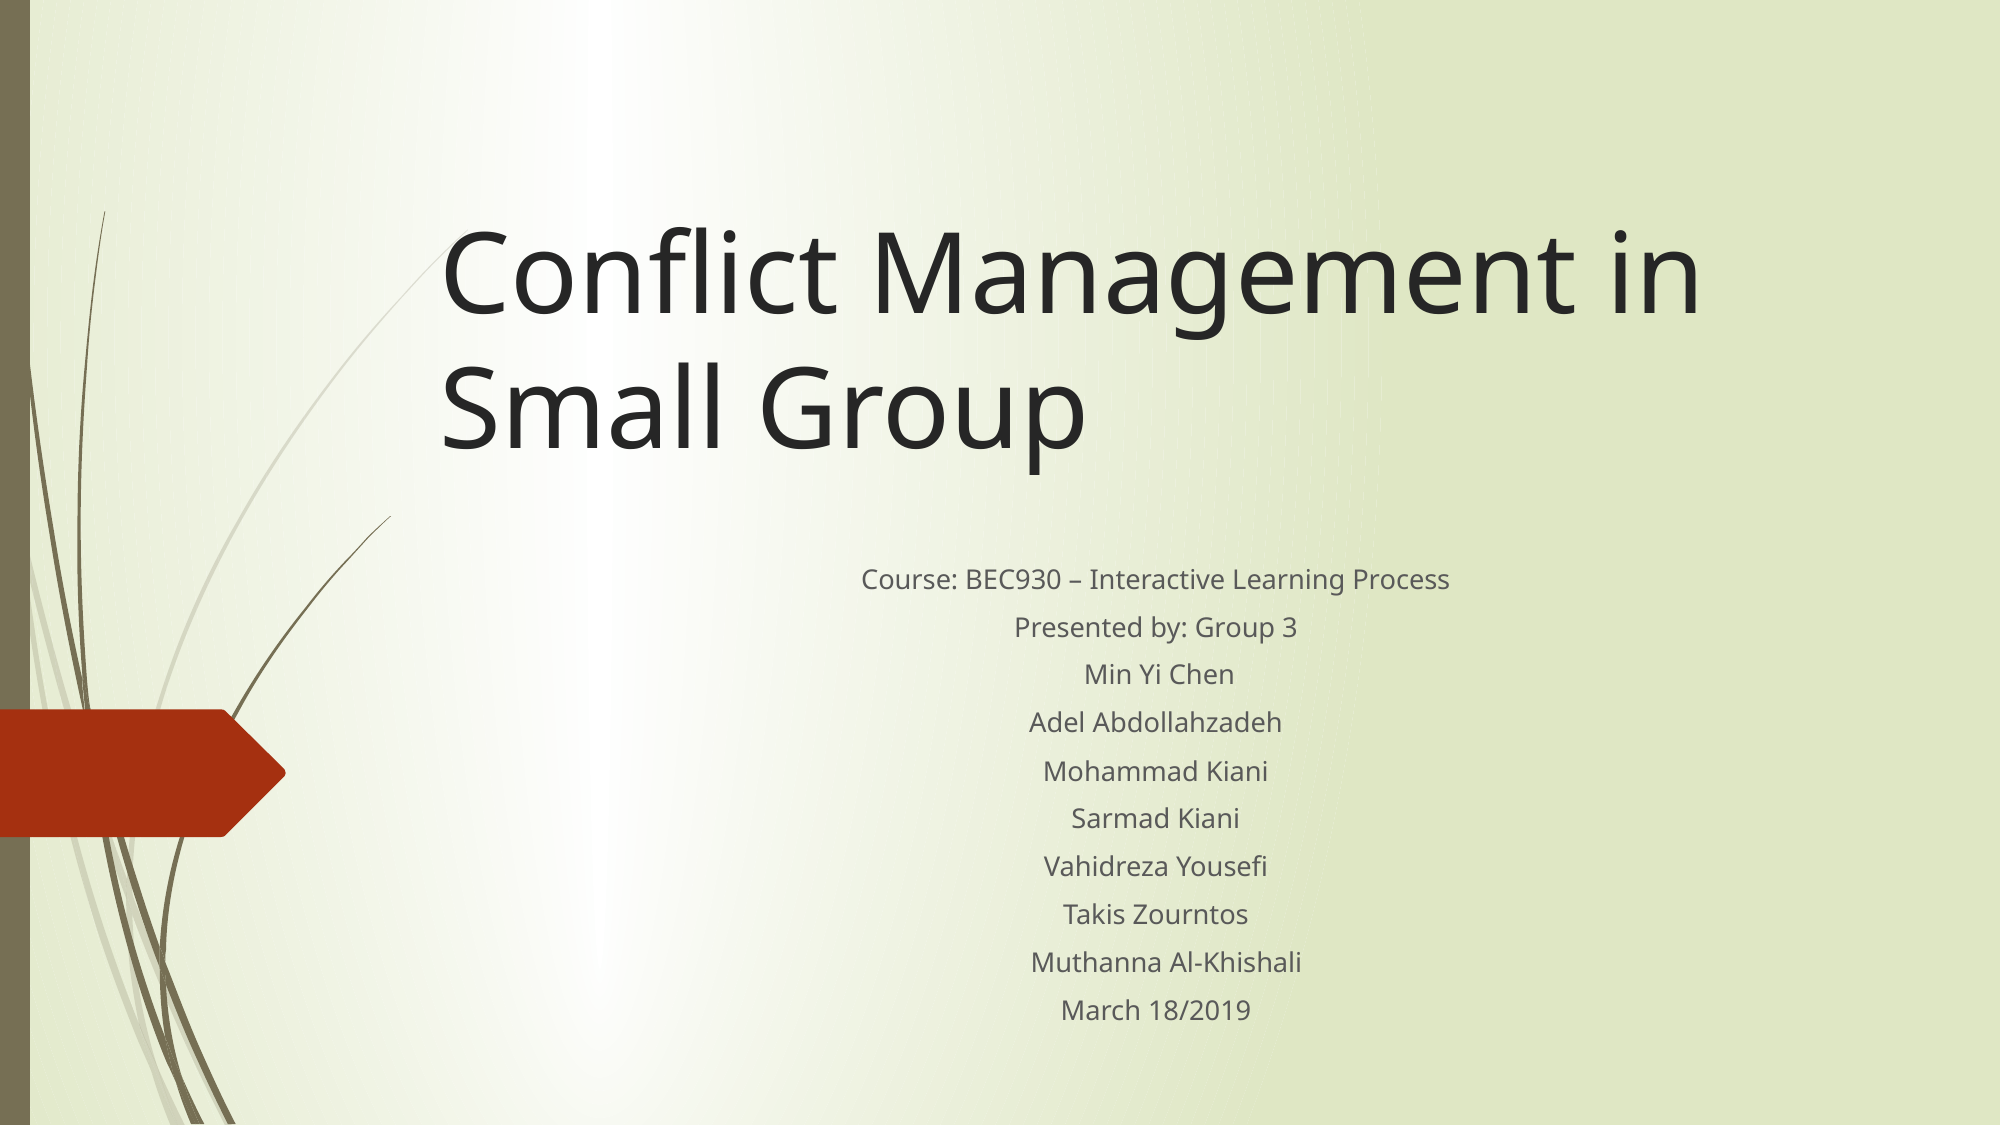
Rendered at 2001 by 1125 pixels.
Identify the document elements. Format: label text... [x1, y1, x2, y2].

subtitle Course: BEC930 – Interactive Learning Process Presented by: Group 3 Min Yi Chen Adel Abdollahzadeh Mohammad Kiani Sarmad Kiani Vahidreza Yousefi Takis Zourntos Muthanna Al-Khishali March 18/2019 [424, 554, 1888, 1039]
title Conflict Management in Small Group [424, 107, 1888, 479]
